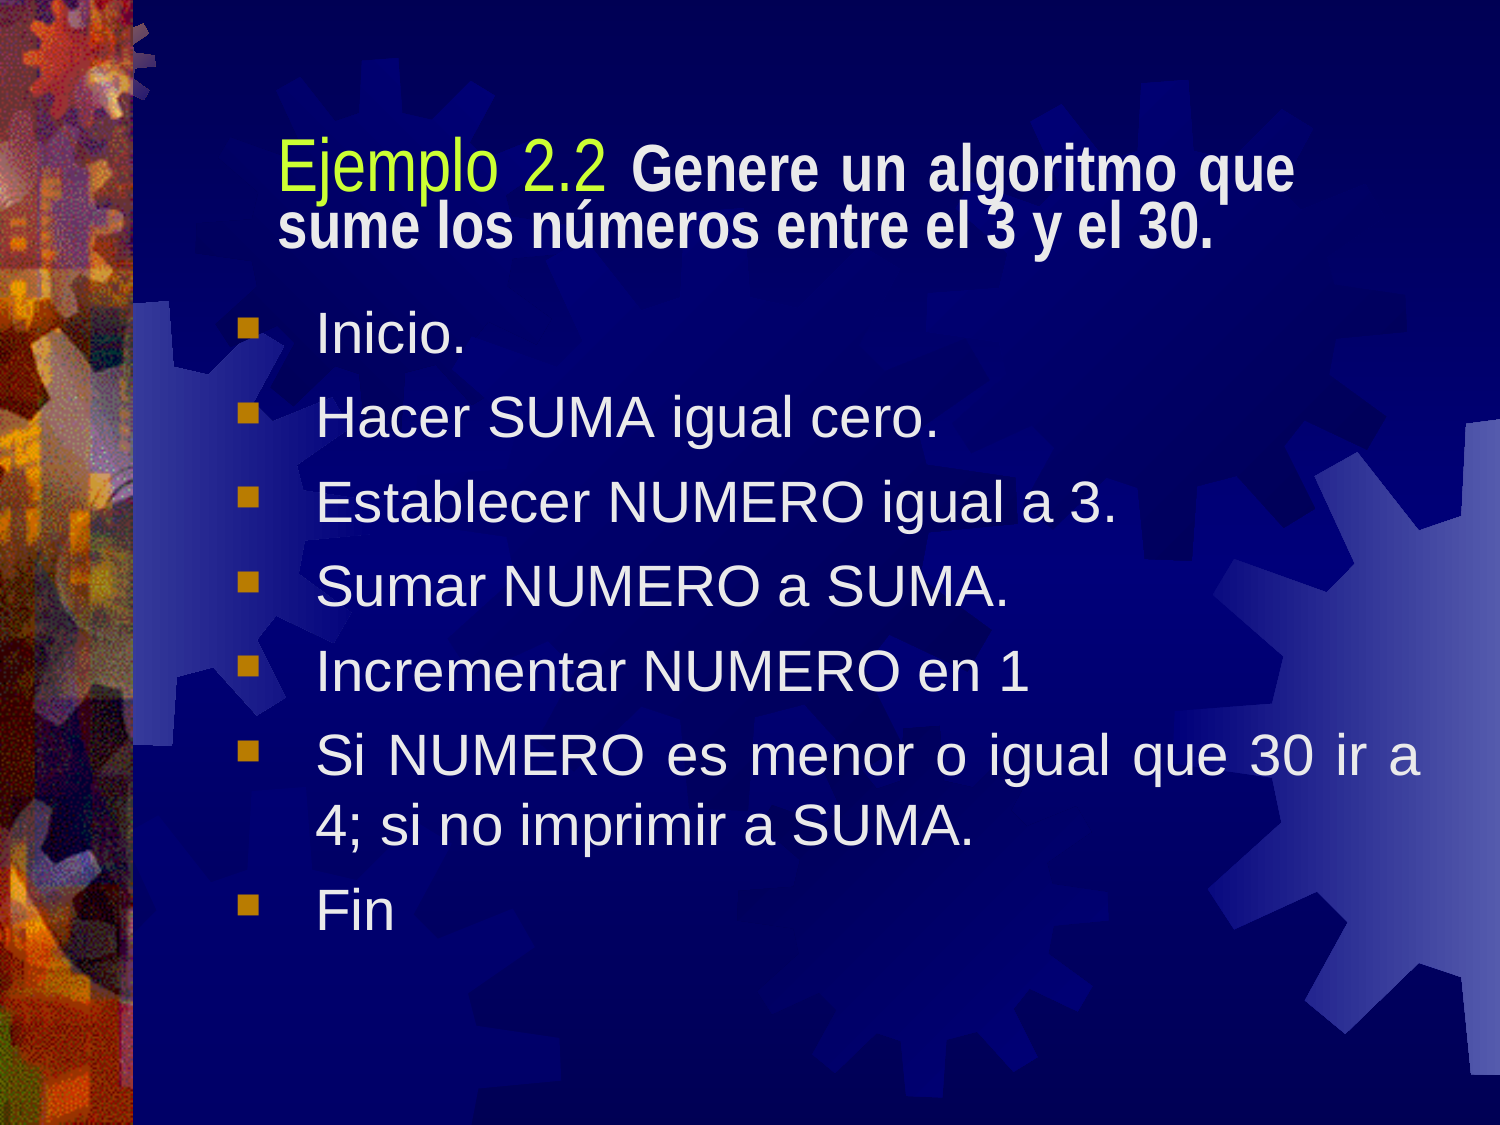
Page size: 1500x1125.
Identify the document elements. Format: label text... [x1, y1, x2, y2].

text_box Ejemplo 2.2 Genere un algoritmo que sume los números entre el 3 y el 30. [262, 99, 1313, 268]
picture [0, 0, 133, 1125]
text_box Inicio. Hacer SUMA igual cero. Establecer NUMERO igual a 3. Sumar NUMERO a SUMA. Incrementar NUMERO en 1 Si NUMERO es menor o igual que 30 ir a 4; si no imprimir a SUMA. Fin [225, 287, 1438, 950]
